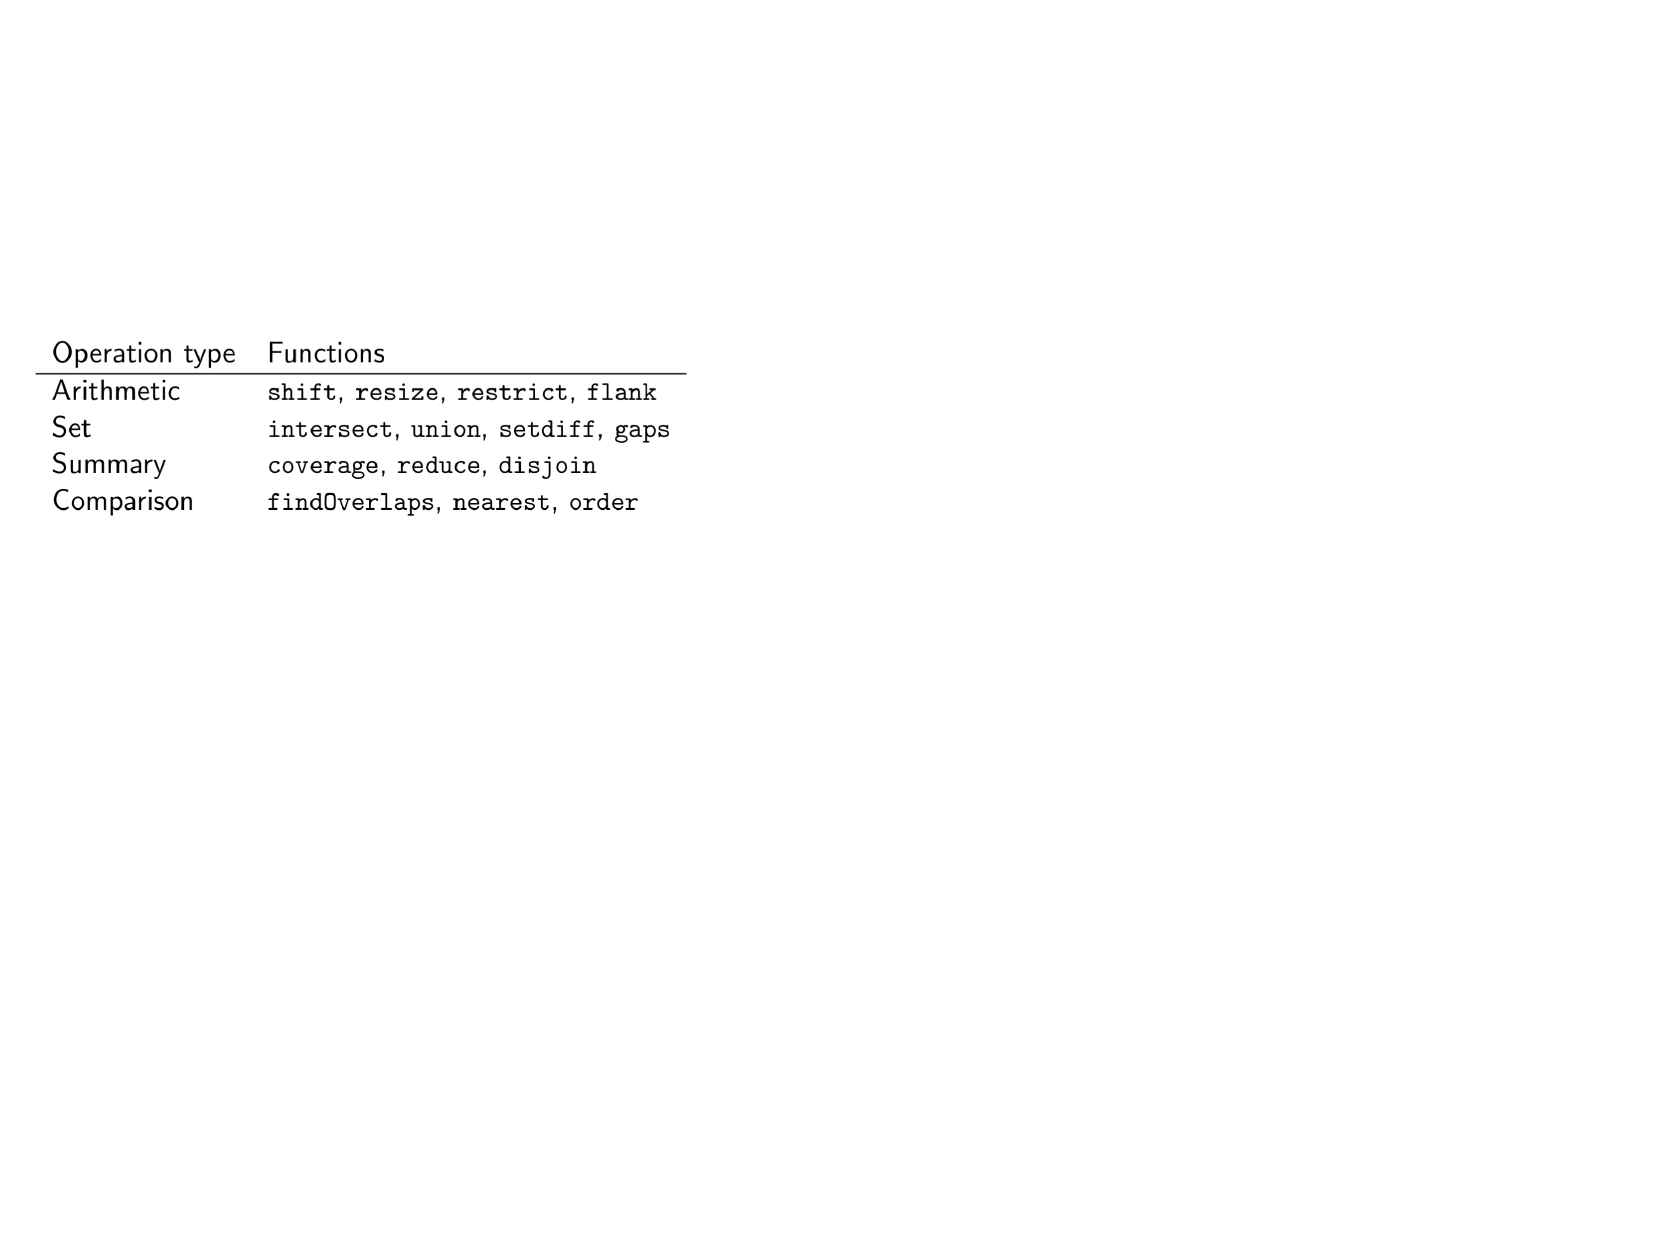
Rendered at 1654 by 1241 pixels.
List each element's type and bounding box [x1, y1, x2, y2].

picture [21, 330, 698, 524]
